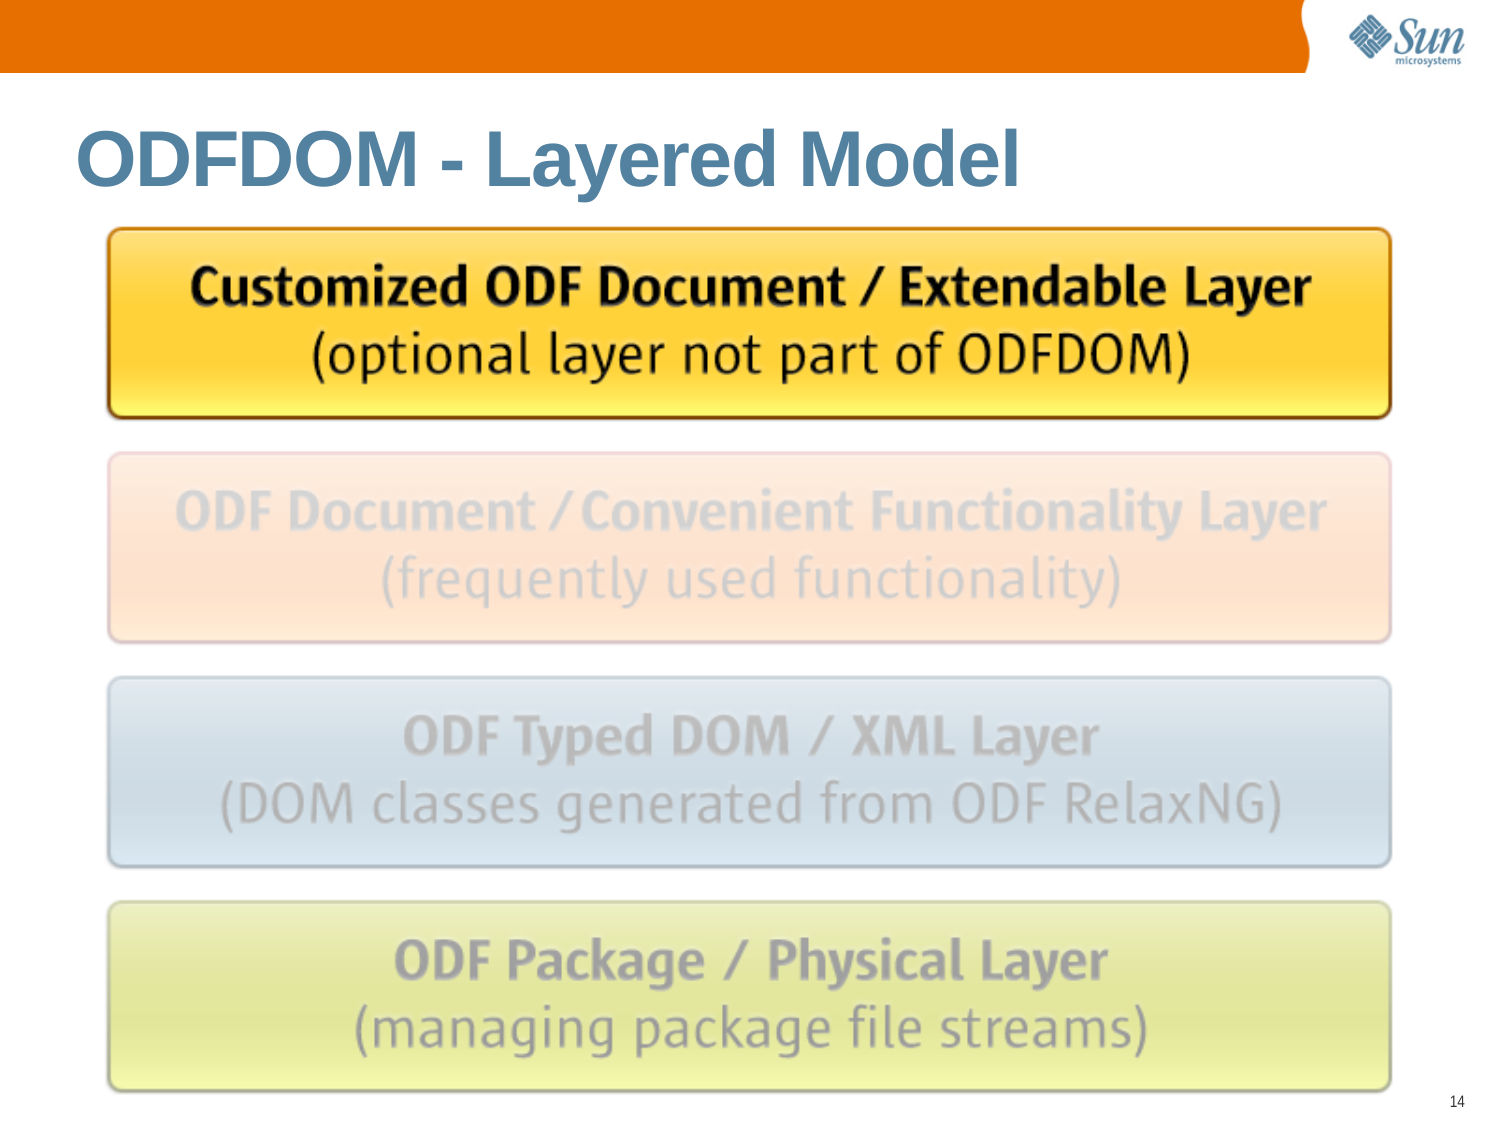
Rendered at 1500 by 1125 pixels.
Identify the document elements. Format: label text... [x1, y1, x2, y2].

picture [100, 227, 1400, 1125]
title ODFDOM - Layered Model [75, 123, 1437, 227]
picture [0, 0, 1500, 73]
